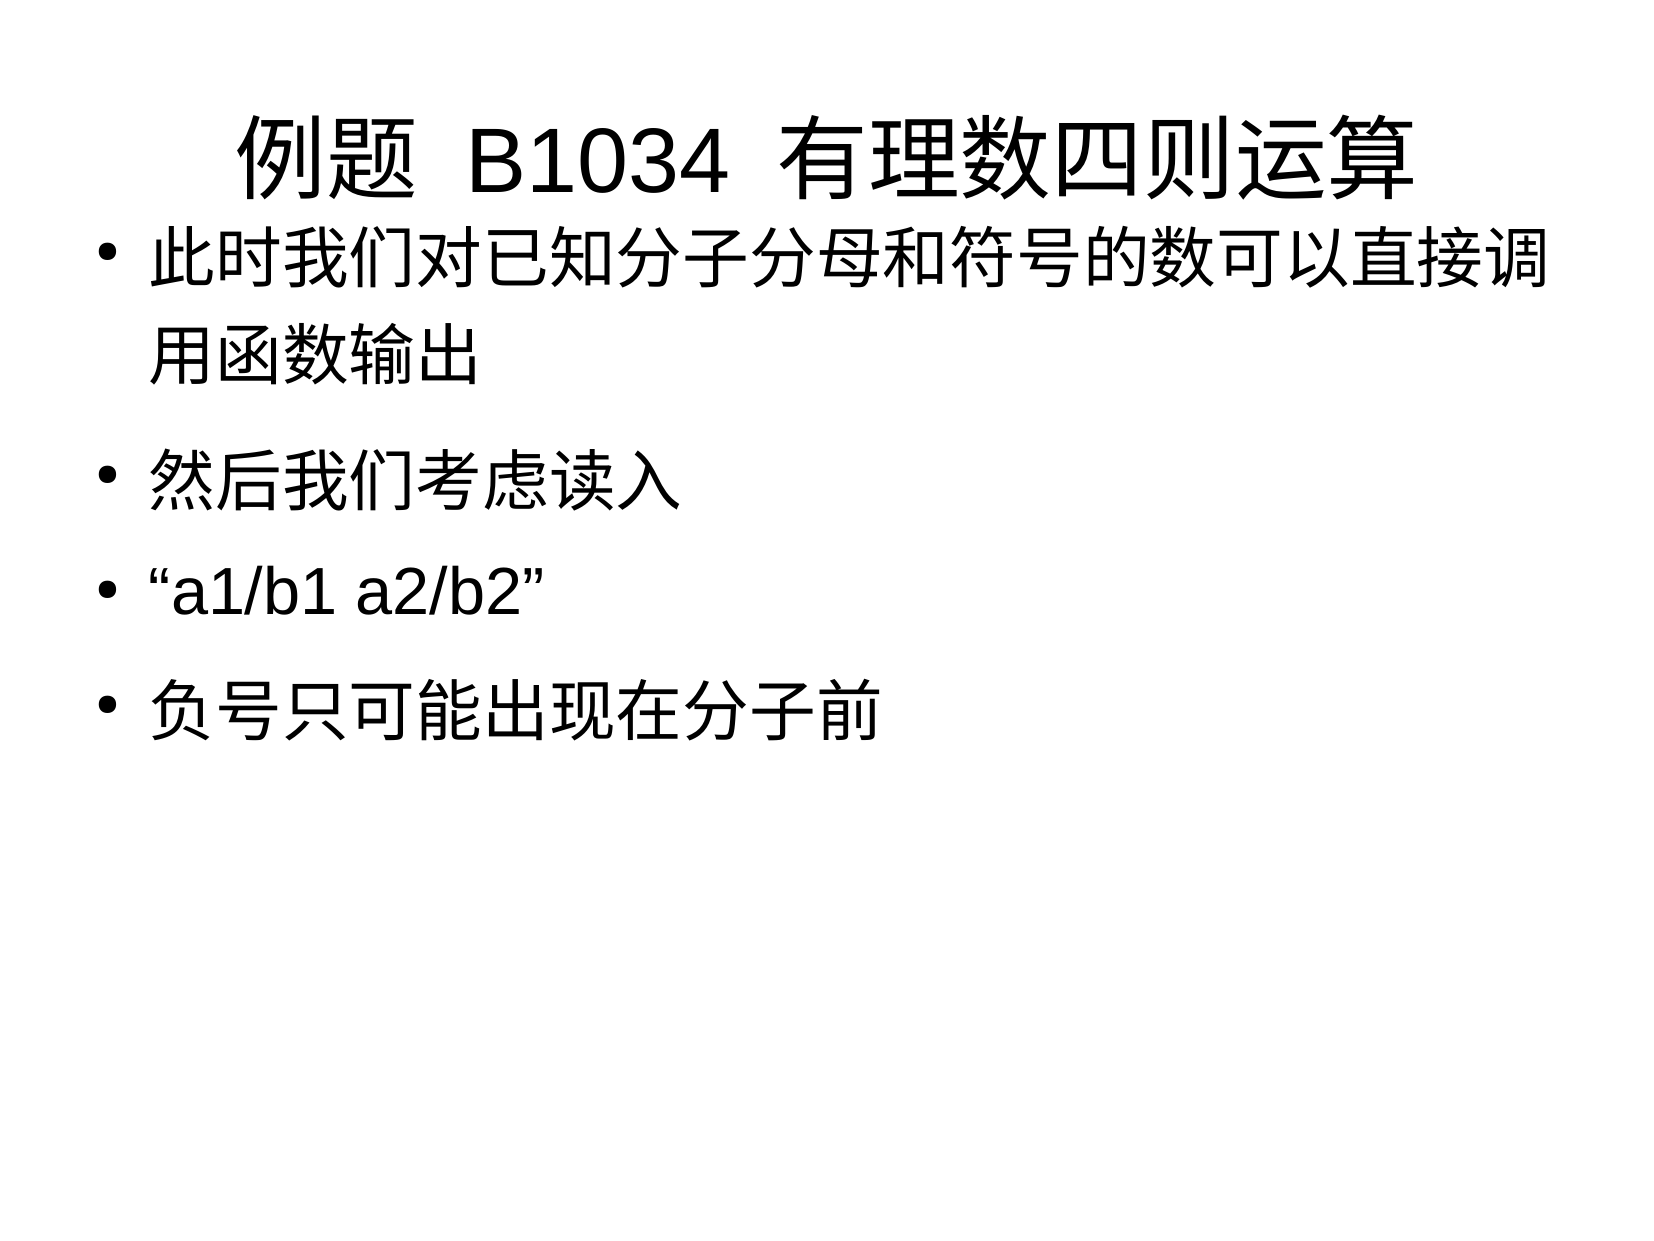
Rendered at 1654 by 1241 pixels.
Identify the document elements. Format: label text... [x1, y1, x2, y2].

list 此时我们对已知分子分母和符号的数可以直接调用函数输出 然后我们考虑读入 “a1/b1 a2/b2” 负号只可能出现在分子前 [77, 204, 1566, 1241]
title 例题 B1034 有理数四则运算 [82, 49, 1571, 257]
